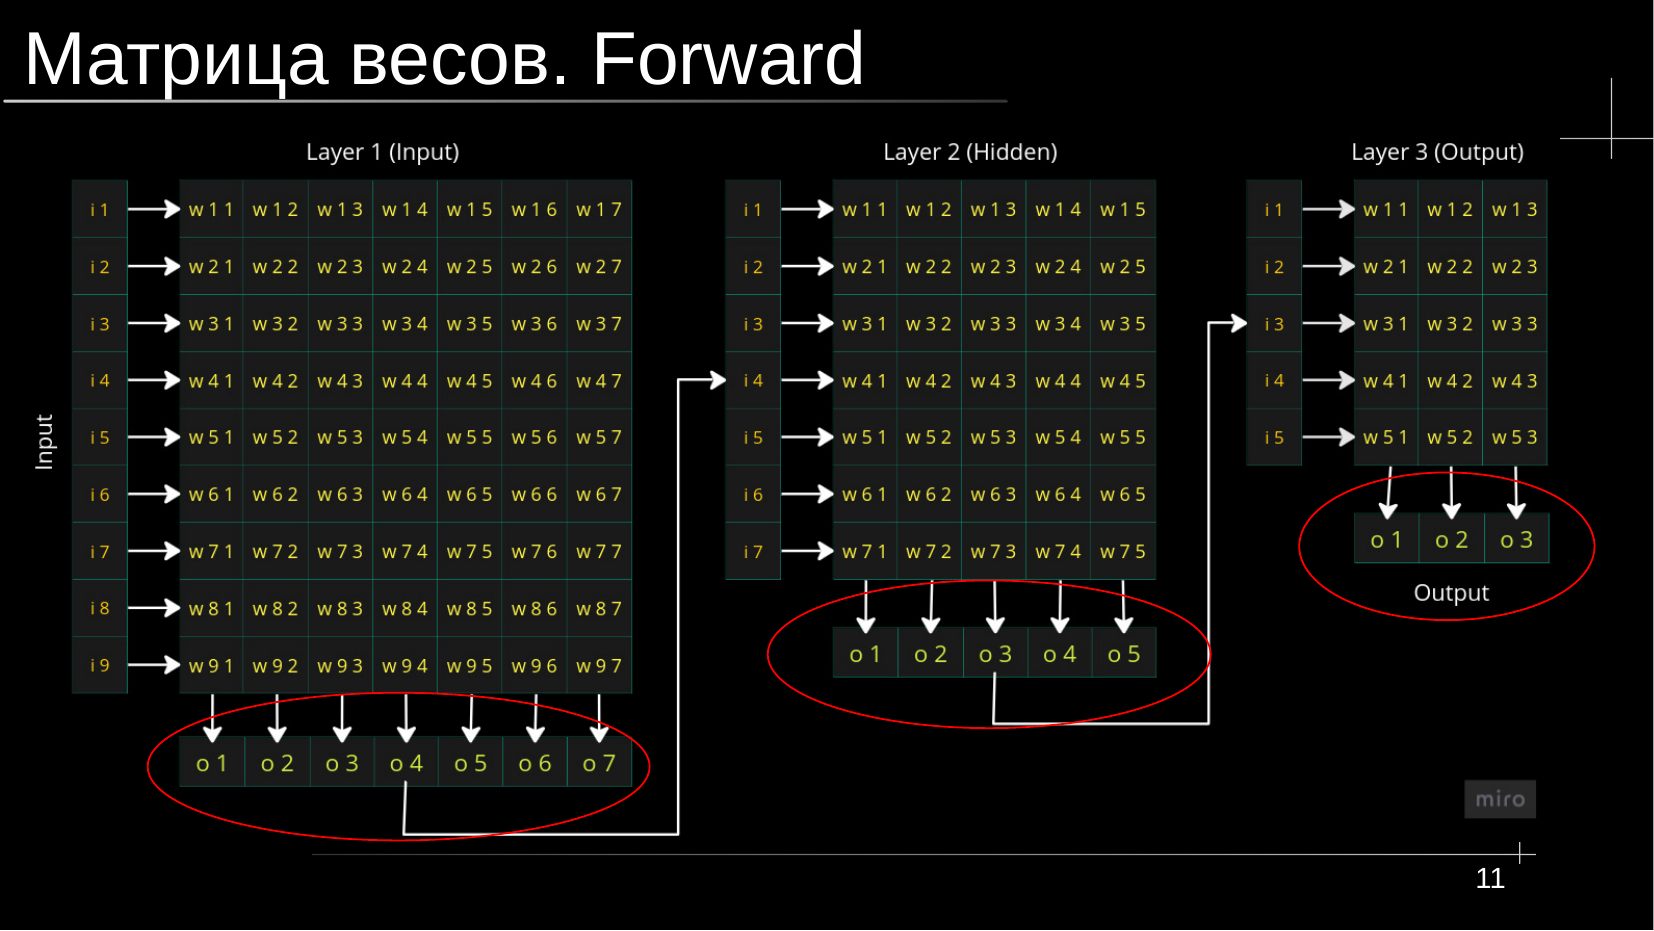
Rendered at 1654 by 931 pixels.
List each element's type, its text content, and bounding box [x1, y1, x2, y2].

picture [1301, 474, 1560, 619]
picture [149, 694, 648, 839]
title Матрица весов. Forward [23, 5, 1589, 113]
picture [27, 137, 1560, 842]
